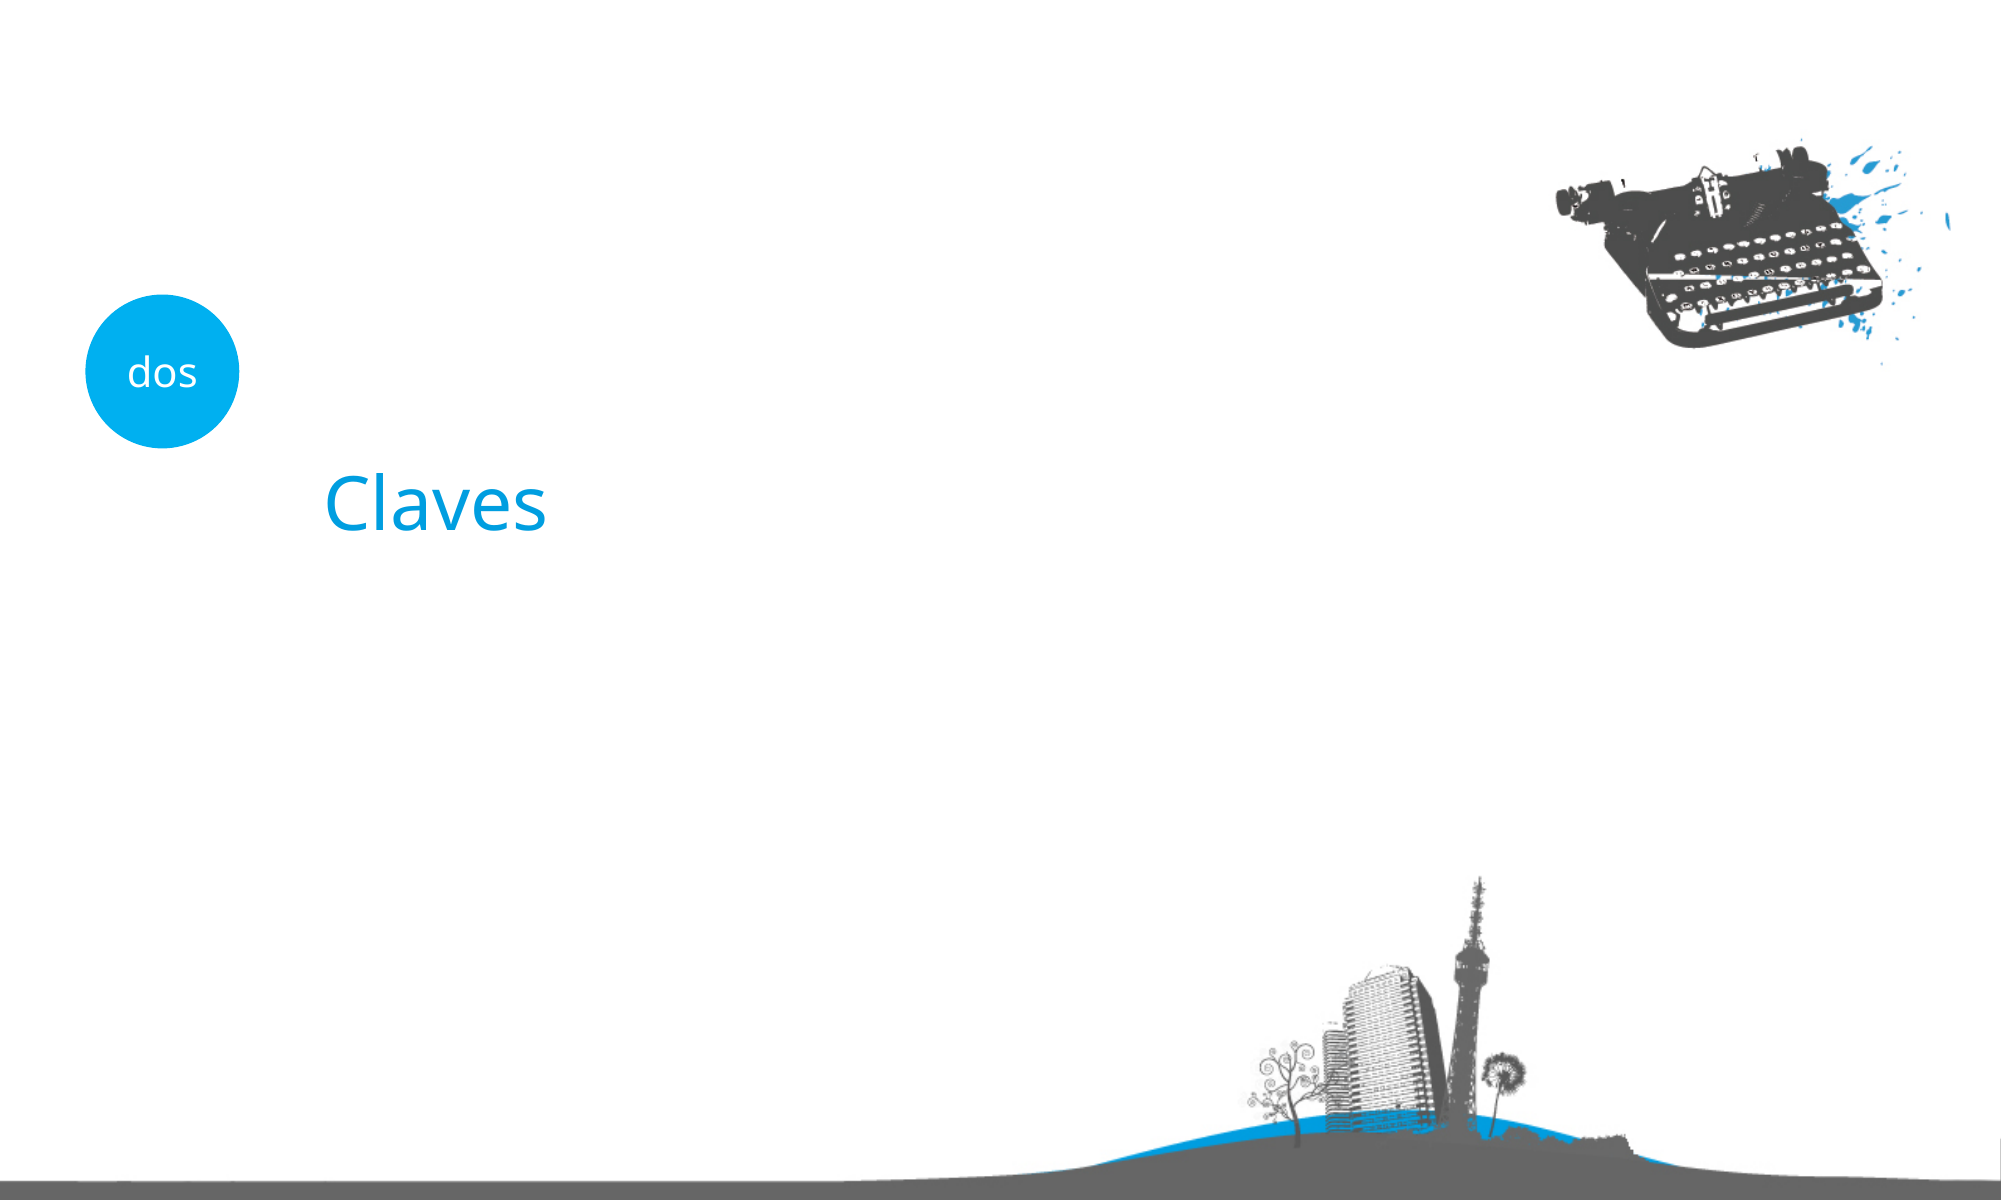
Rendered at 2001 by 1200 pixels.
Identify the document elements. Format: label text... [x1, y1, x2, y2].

text_box [86, 295, 239, 448]
picture [0, 0, 2001, 1200]
text_box Claves [308, 447, 1716, 553]
text_box dos [97, 338, 227, 405]
